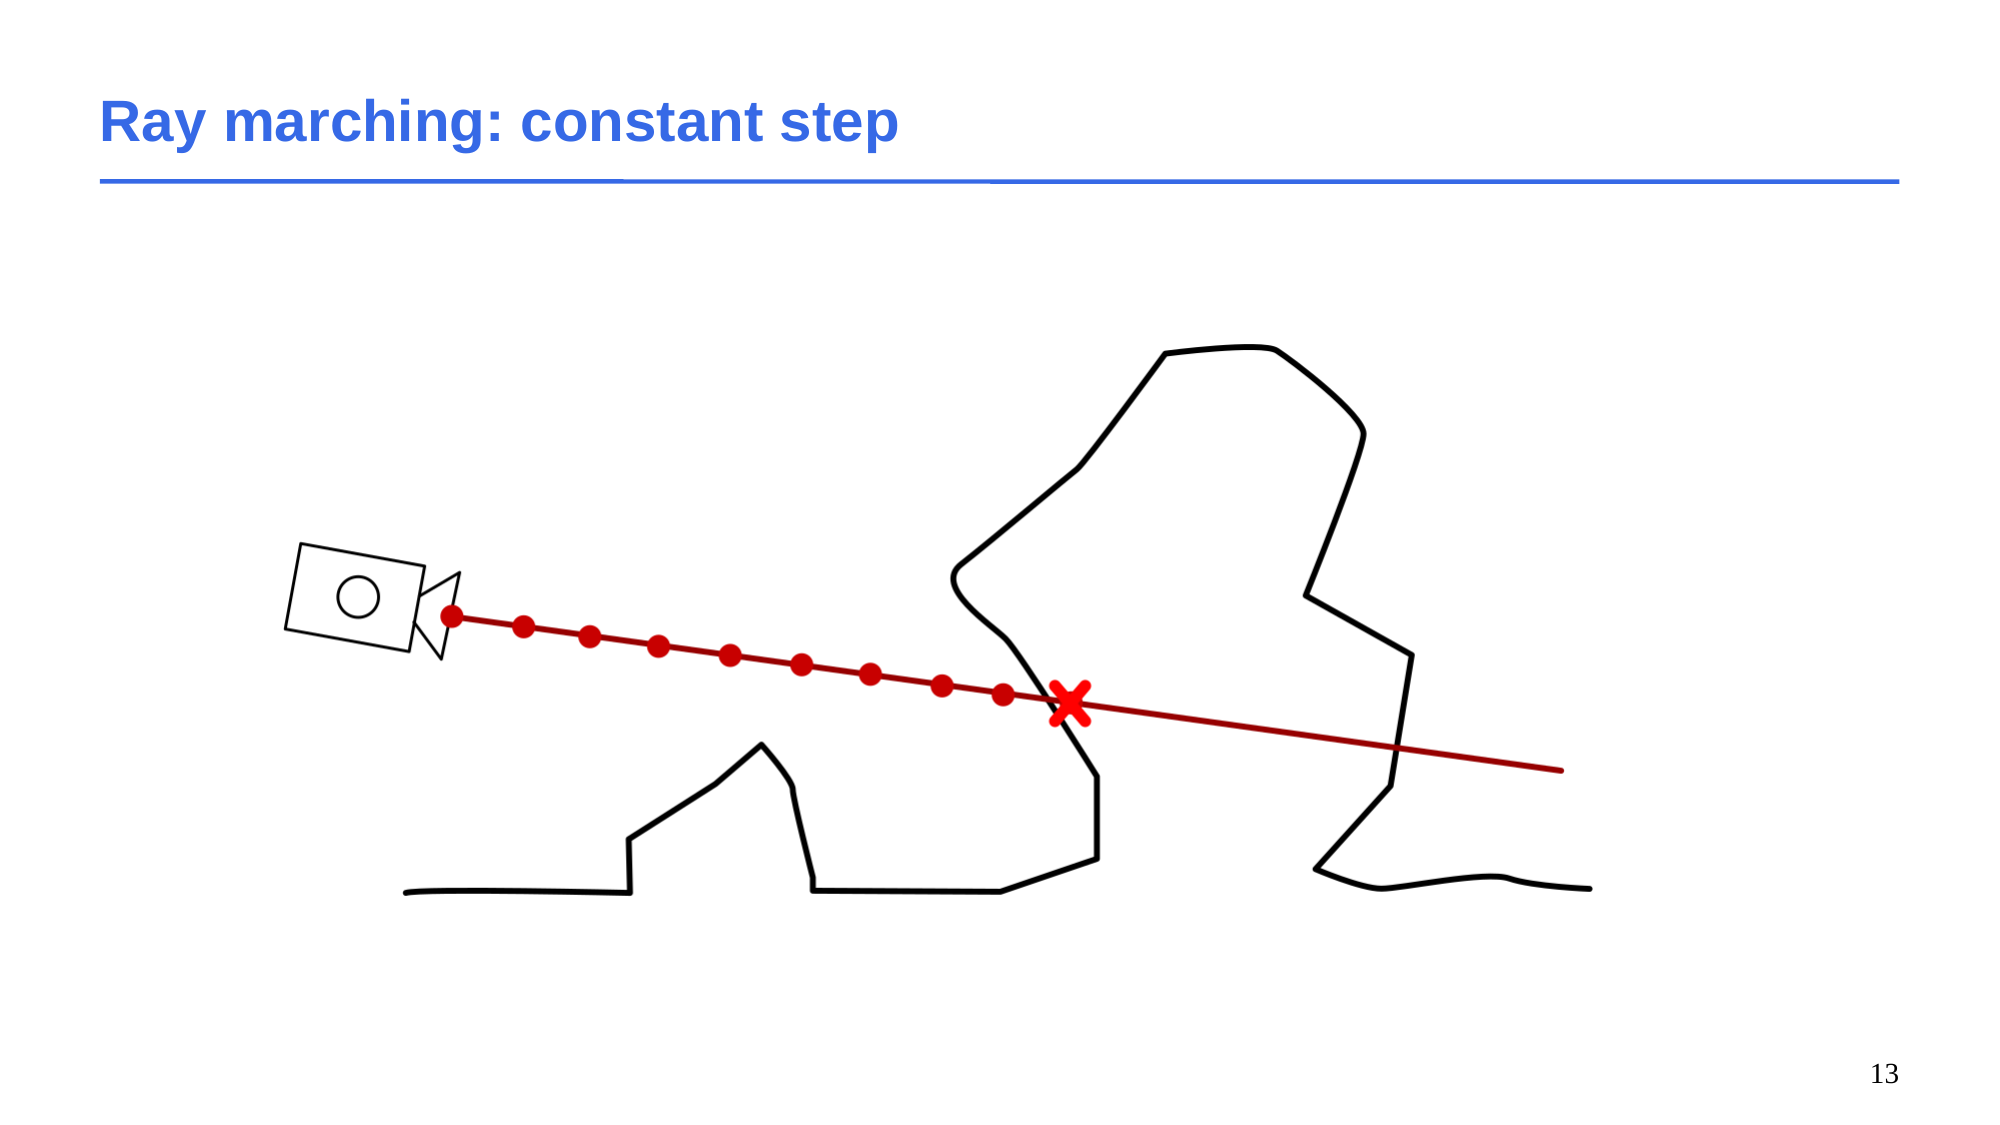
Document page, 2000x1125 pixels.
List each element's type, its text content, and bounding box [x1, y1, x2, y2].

picture [176, 302, 1726, 1048]
title Ray marching: constant step [99, 27, 1900, 215]
